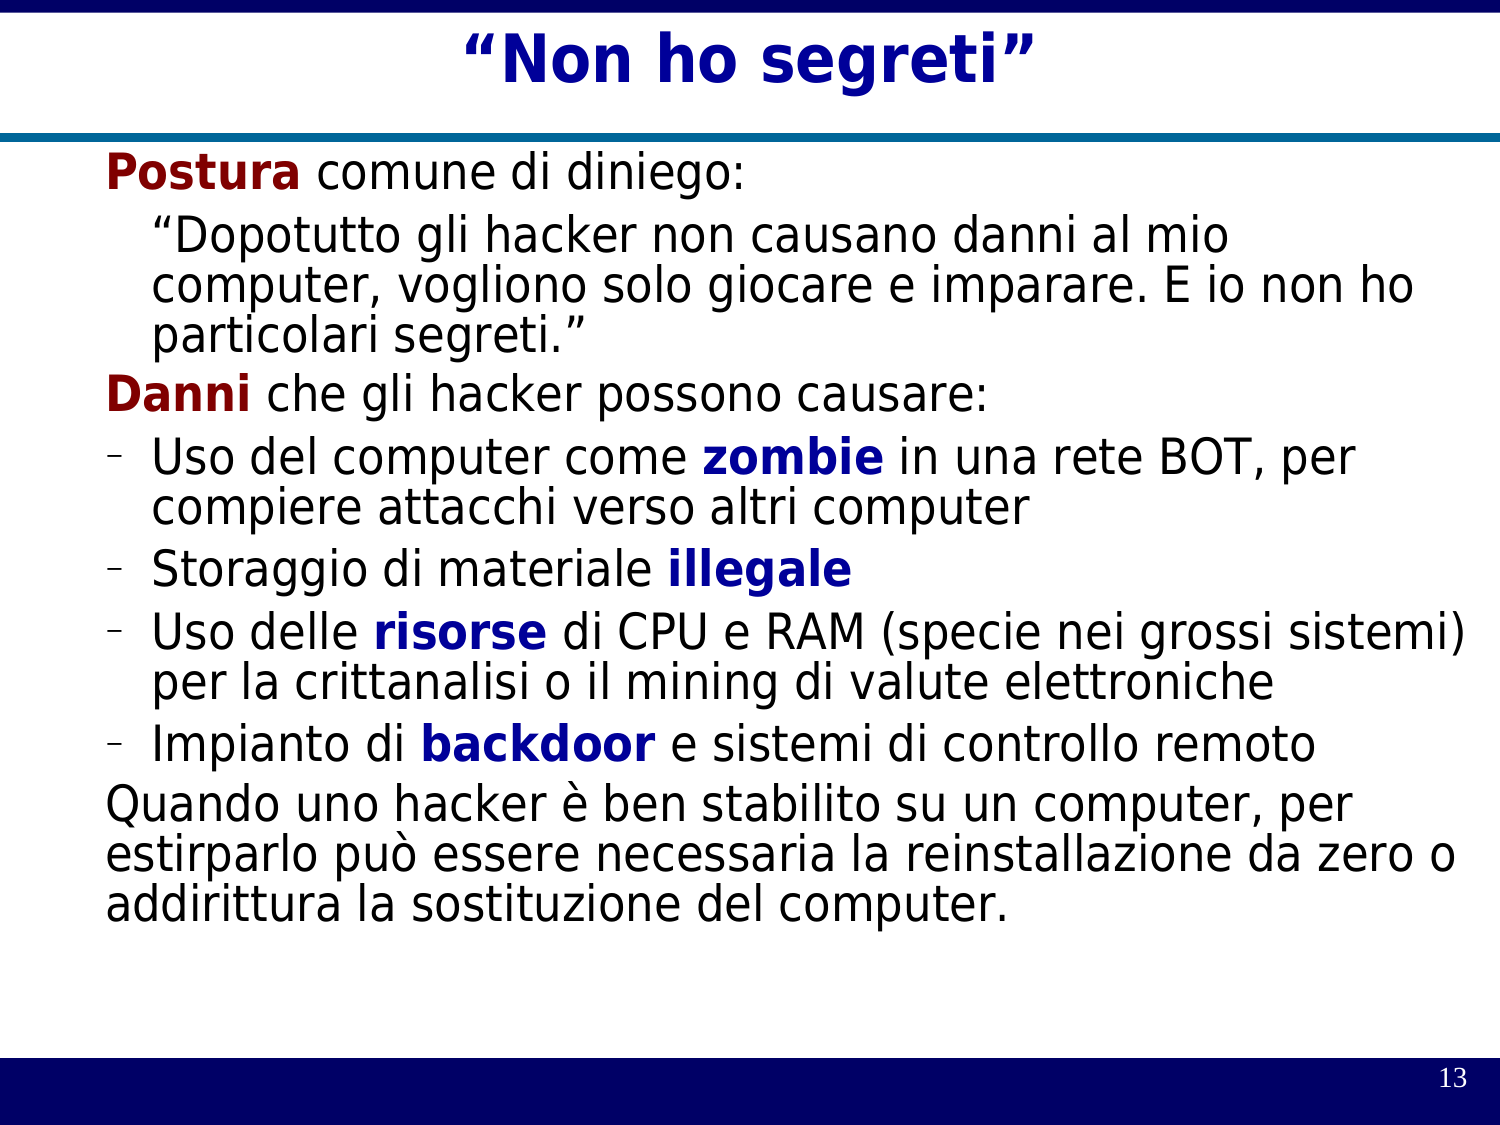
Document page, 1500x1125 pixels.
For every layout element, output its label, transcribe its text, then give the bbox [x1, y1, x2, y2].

list Postura comune di diniego: “Dopotutto gli hacker non causano danni al mio computer, vogliono solo giocare e imparare. E io non ho particolari segreti.” Danni che gli hacker possono causare: Uso del computer come zombie in una rete BOT, per compiere attacchi verso altri computer Storaggio di materiale illegale Uso delle risorse di CPU e RAM (specie nei grossi sistemi) per la crittanalisi o il mining di valute elettroniche Impianto di backdoor e sistemi di controllo remoto Quando uno hacker è ben stabilito su un computer, per estirparlo può essere necessaria la reinstallazione da zero o addirittura la sostituzione del computer. [30, 149, 1471, 1021]
title “Non ho segreti” [30, 0, 1471, 126]
